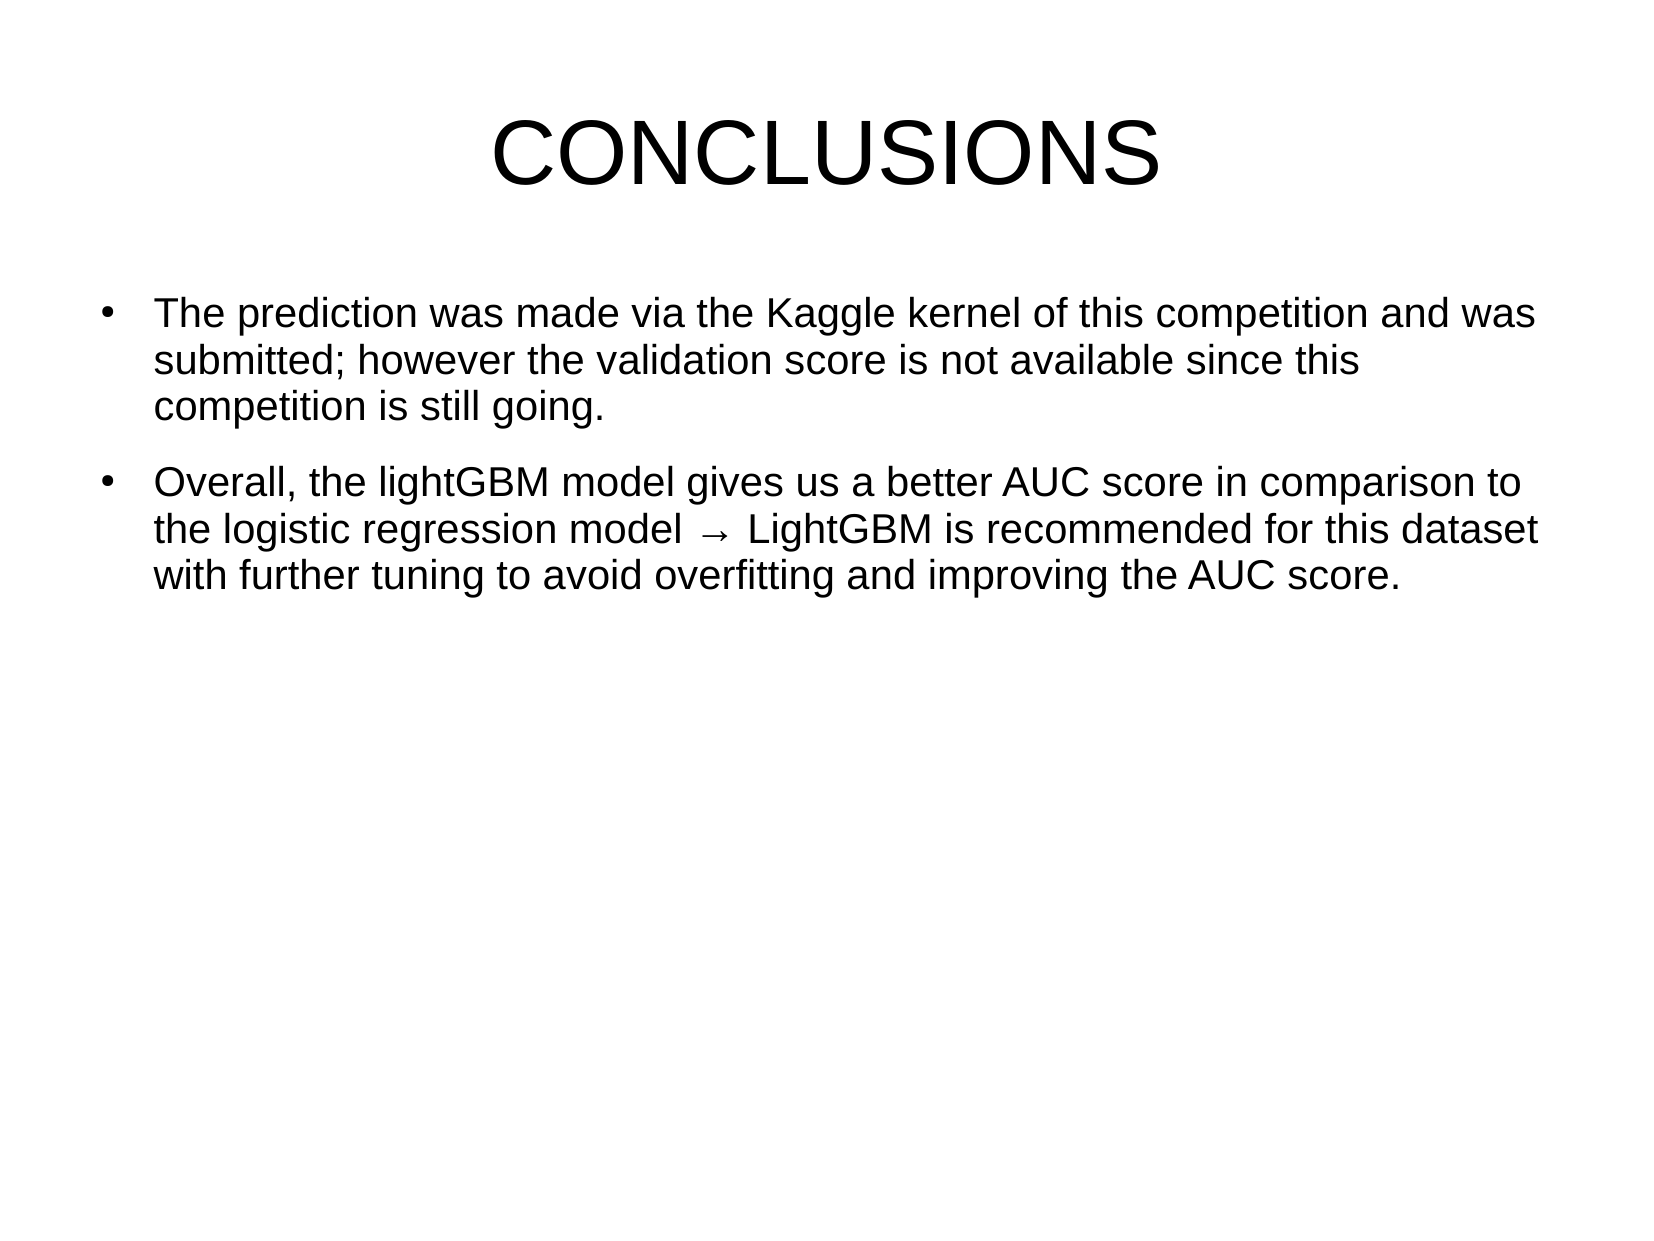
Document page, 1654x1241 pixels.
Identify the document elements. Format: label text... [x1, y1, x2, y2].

list The prediction was made via the Kaggle kernel of this competition and was submitted; however the validation score is not available since this competition is still going. Overall, the lightGBM model gives us a better AUC score in comparison to the logistic regression model → LightGBM is recommended for this dataset with further tuning to avoid overfitting and improving the AUC score. [82, 290, 1571, 1010]
title CONCLUSIONS [82, 49, 1571, 257]
